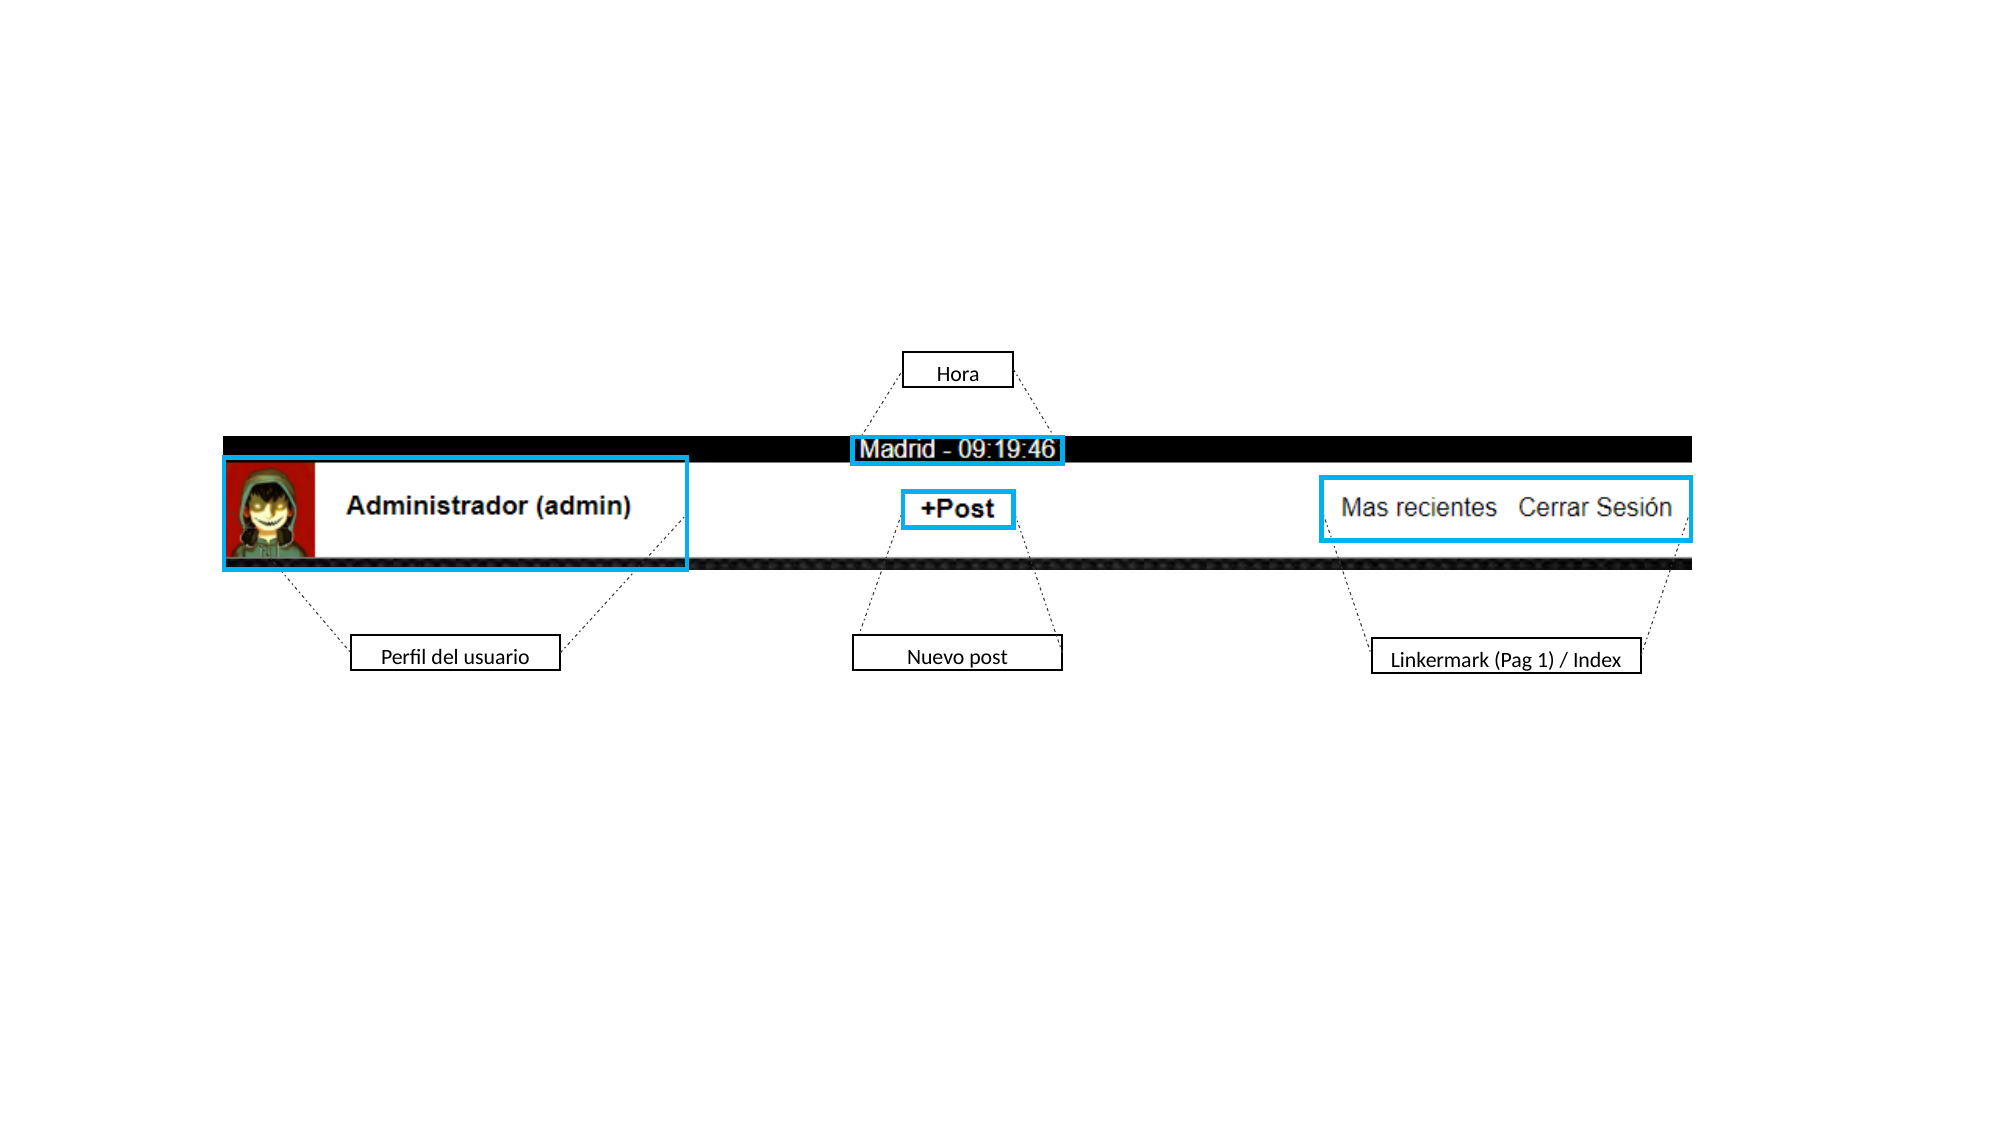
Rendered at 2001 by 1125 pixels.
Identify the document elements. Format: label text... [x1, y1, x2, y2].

text_box Perfil del usuario [351, 635, 560, 670]
picture [223, 436, 1692, 570]
text_box Nuevo post [853, 635, 1062, 670]
text_box Linkermark (Pag 1) / Index [1372, 638, 1641, 673]
text_box Hora [903, 352, 1013, 387]
picture [856, 440, 1059, 460]
picture [1325, 481, 1688, 537]
picture [227, 461, 684, 566]
